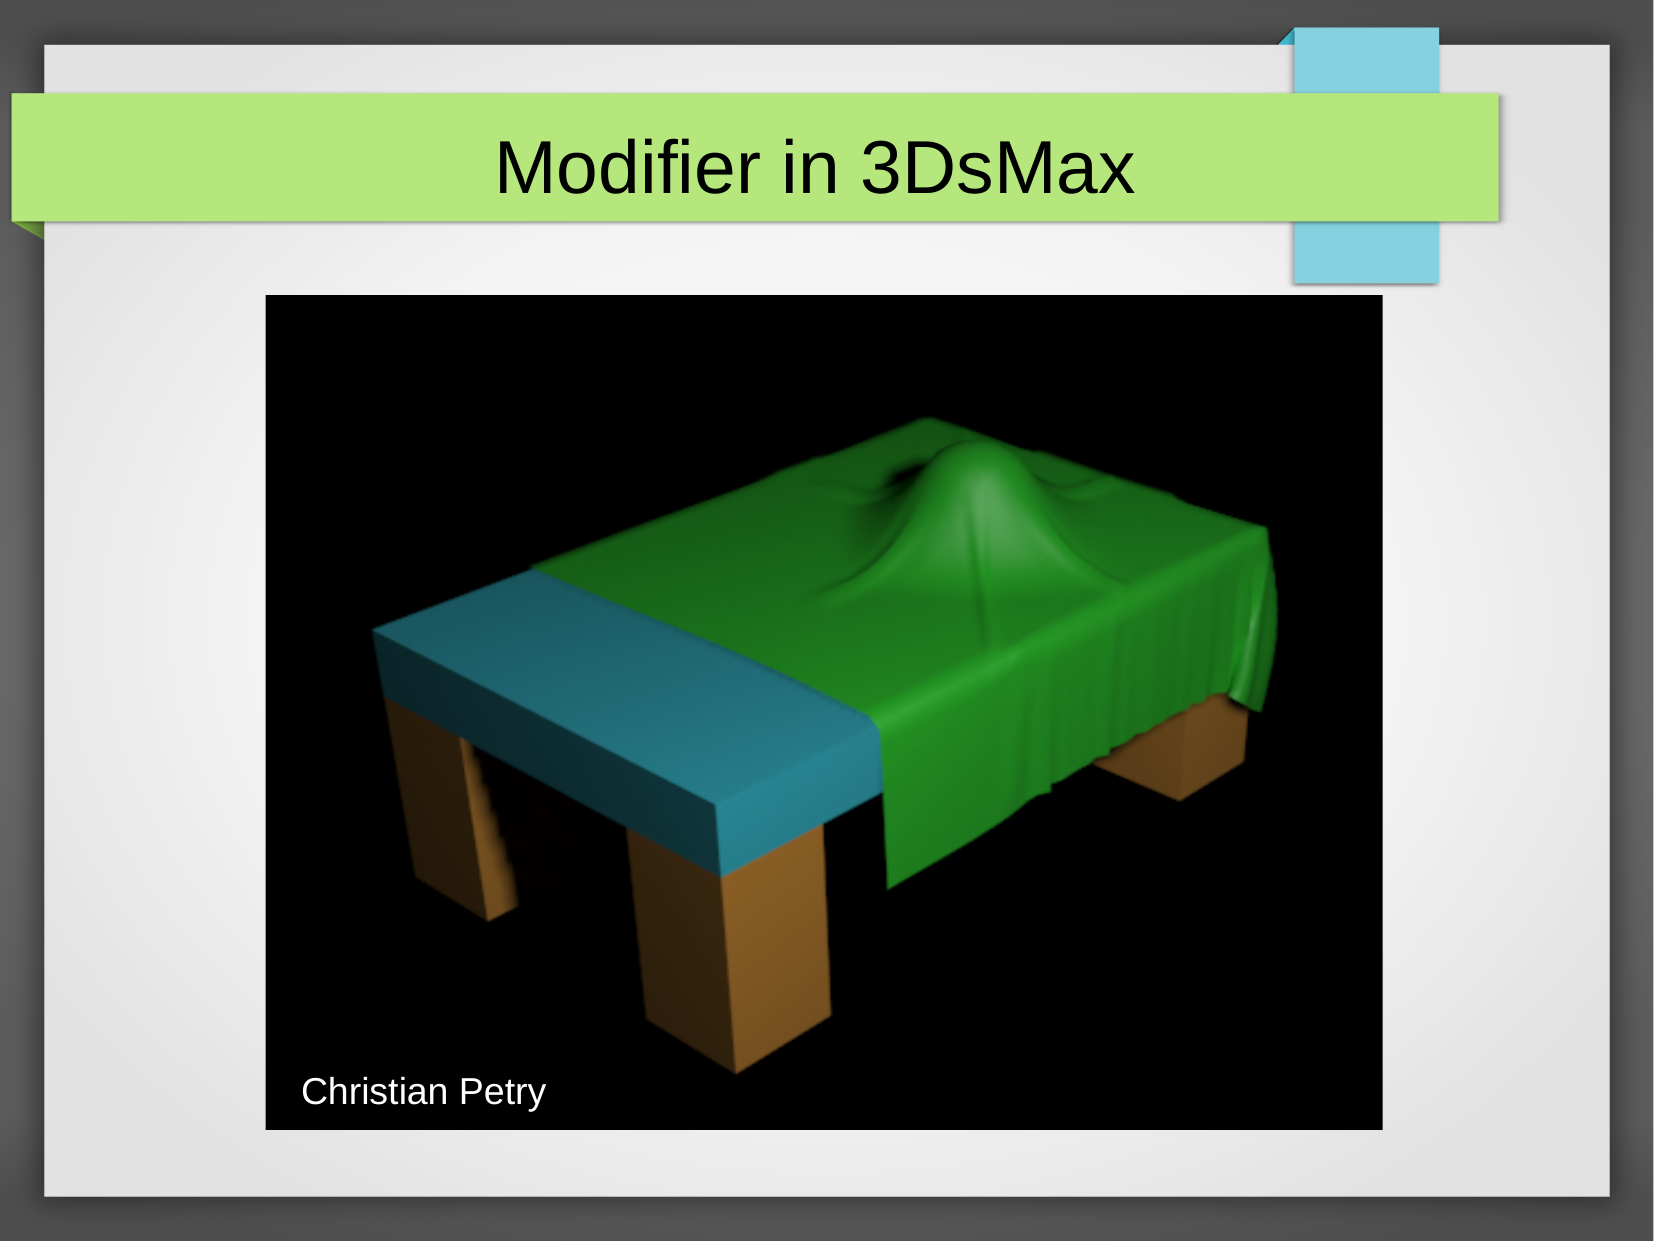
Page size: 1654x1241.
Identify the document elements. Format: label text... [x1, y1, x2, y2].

picture [0, 0, 1654, 1241]
text_box Christian Petry [286, 1062, 562, 1120]
text_box Modifier in 3DsMax [479, 118, 1152, 217]
